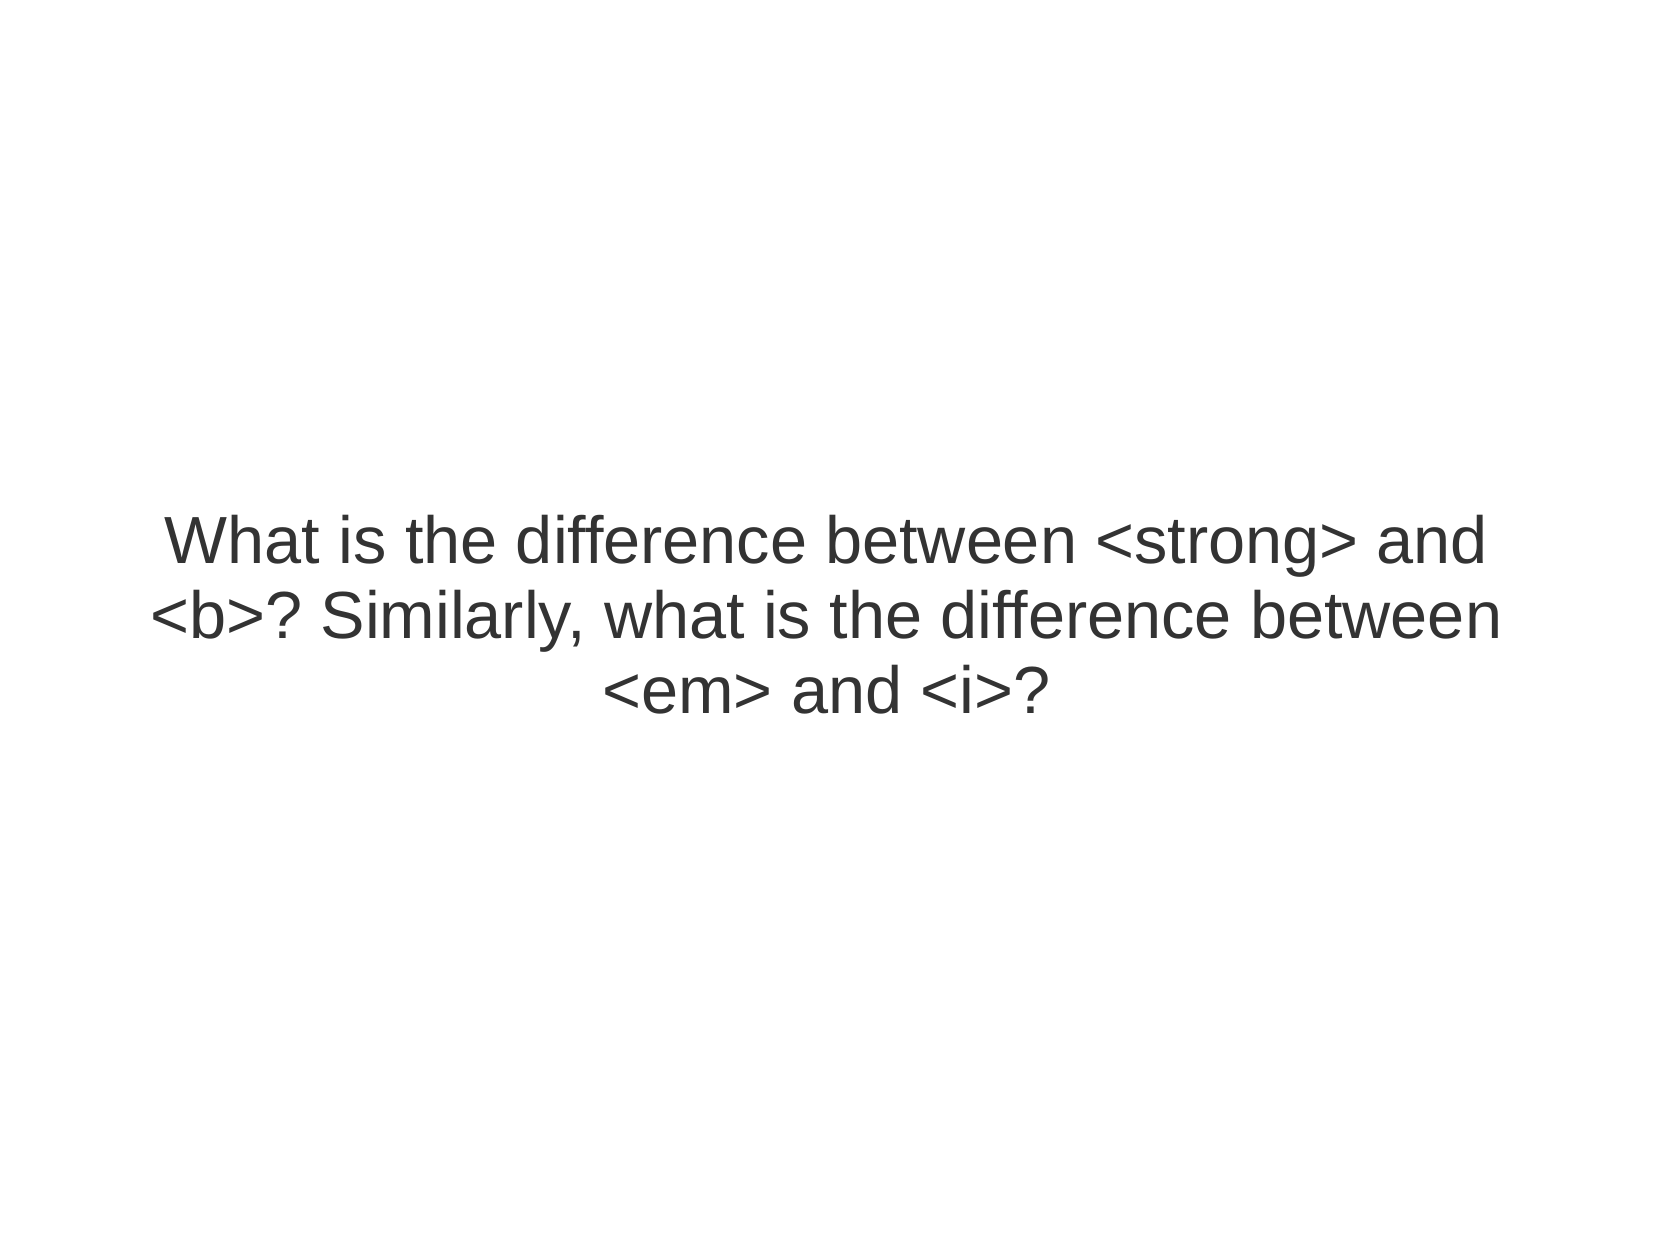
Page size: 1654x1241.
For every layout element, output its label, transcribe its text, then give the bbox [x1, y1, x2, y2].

subtitle What is the difference between <strong> and <b>? Similarly, what is the difference between <em> and <i>? [82, 49, 1571, 1182]
